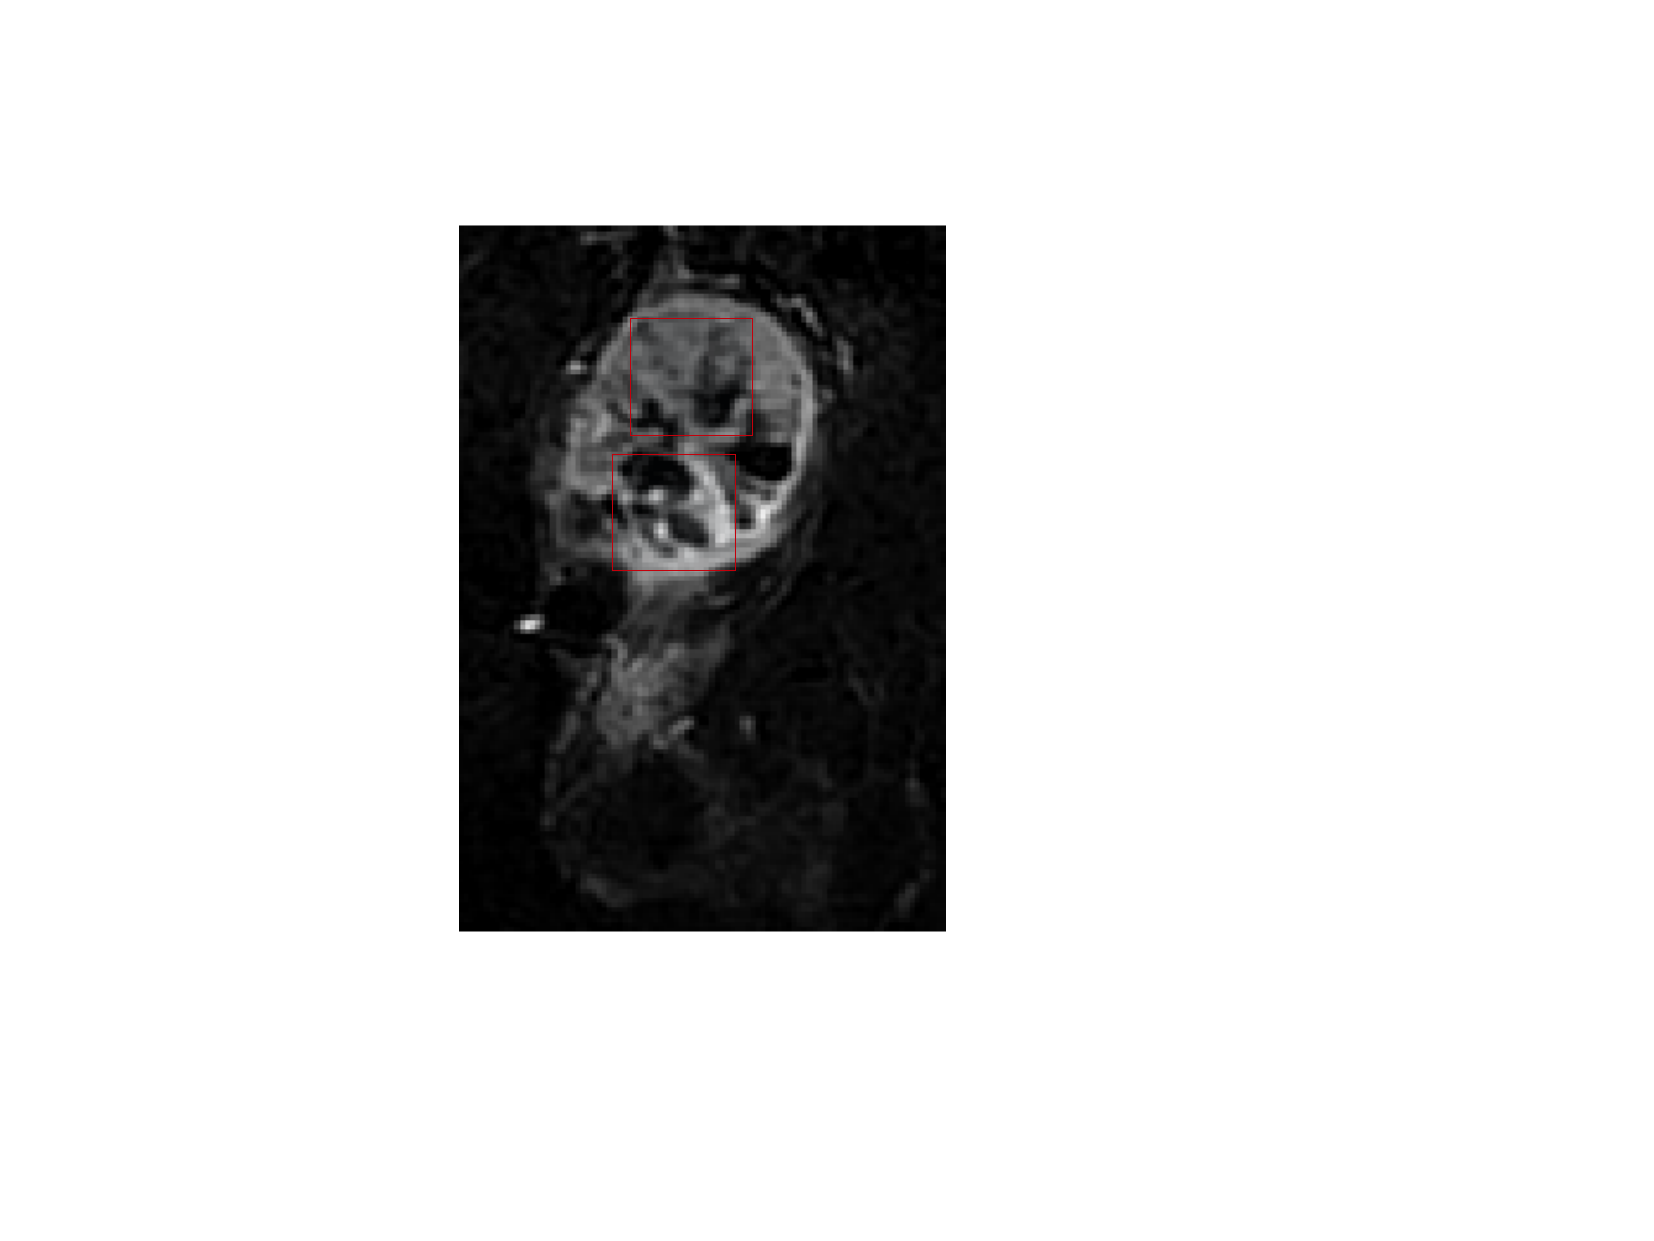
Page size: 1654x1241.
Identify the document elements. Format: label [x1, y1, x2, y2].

text_box [612, 454, 736, 571]
picture [459, 124, 946, 1036]
text_box [630, 318, 753, 436]
